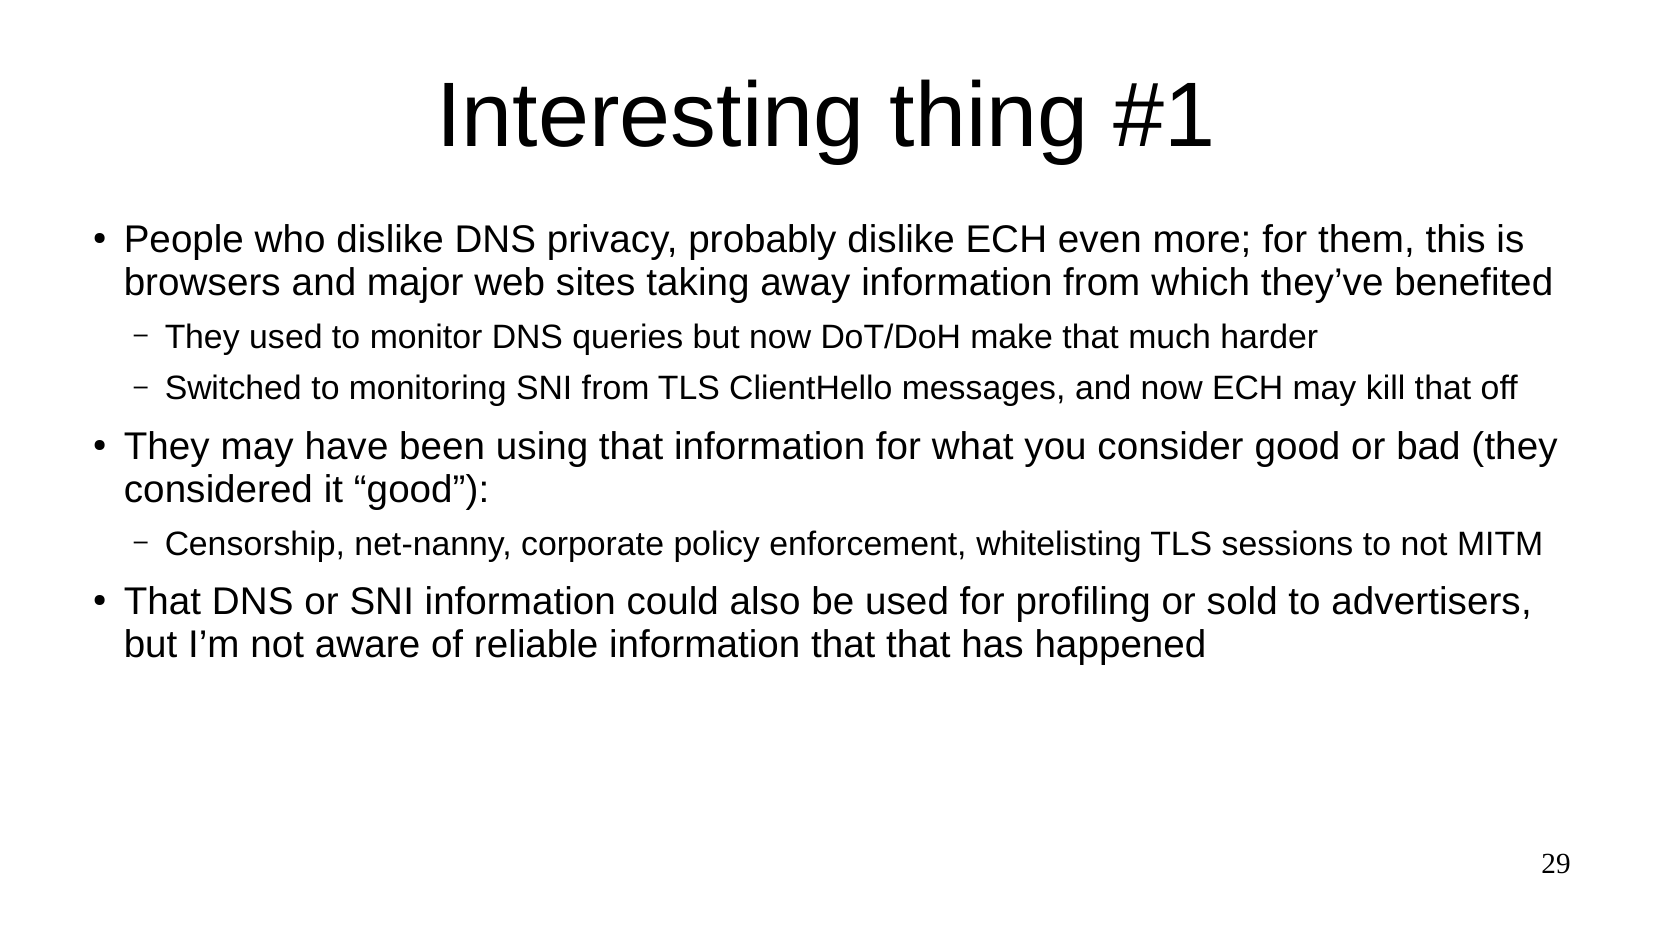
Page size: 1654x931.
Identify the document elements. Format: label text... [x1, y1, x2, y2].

title Interesting thing #1 [82, 37, 1571, 193]
list People who dislike DNS privacy, probably dislike ECH even more; for them, this is browsers and major web sites taking away information from which they’ve benefited They used to monitor DNS queries but now DoT/DoH make that much harder Switched to monitoring SNI from TLS ClientHello messages, and now ECH may kill that off They may have been using that information for what you consider good or bad (they considered it “good”): Censorship, net-nanny, corporate policy enforcement, whitelisting TLS sessions to not MITM That DNS or SNI information could also be used for profiling or sold to advertisers, but I’m not aware of reliable information that that has happened [82, 217, 1571, 758]
